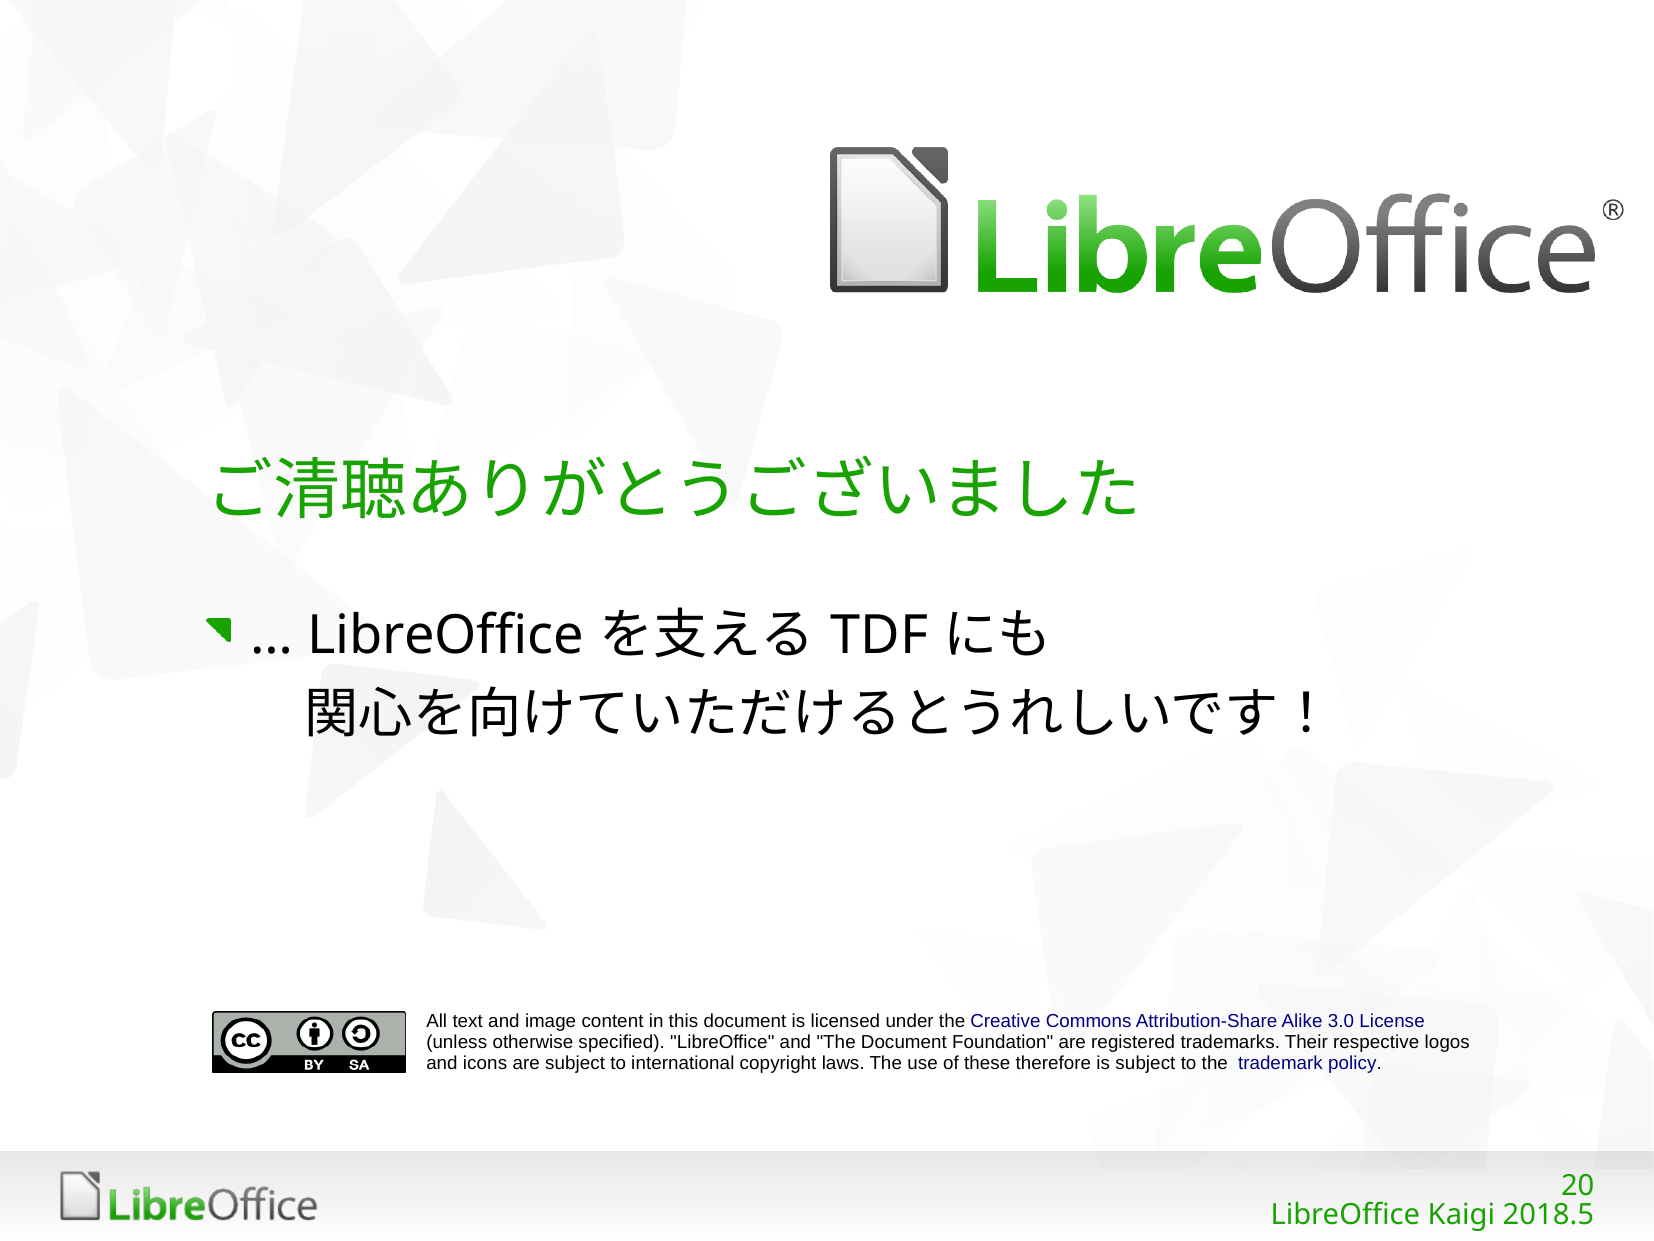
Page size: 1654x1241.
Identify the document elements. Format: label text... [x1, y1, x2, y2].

picture [0, 0, 1654, 930]
list … LibreOfficeを支えるTDFにも 関心を向けていただけるとうれしいです！ [206, 590, 1477, 945]
picture [41, 1152, 337, 1240]
title ご清聴ありがとうございました [206, 395, 1477, 573]
picture [915, 548, 1654, 1169]
picture [212, 1011, 406, 1073]
